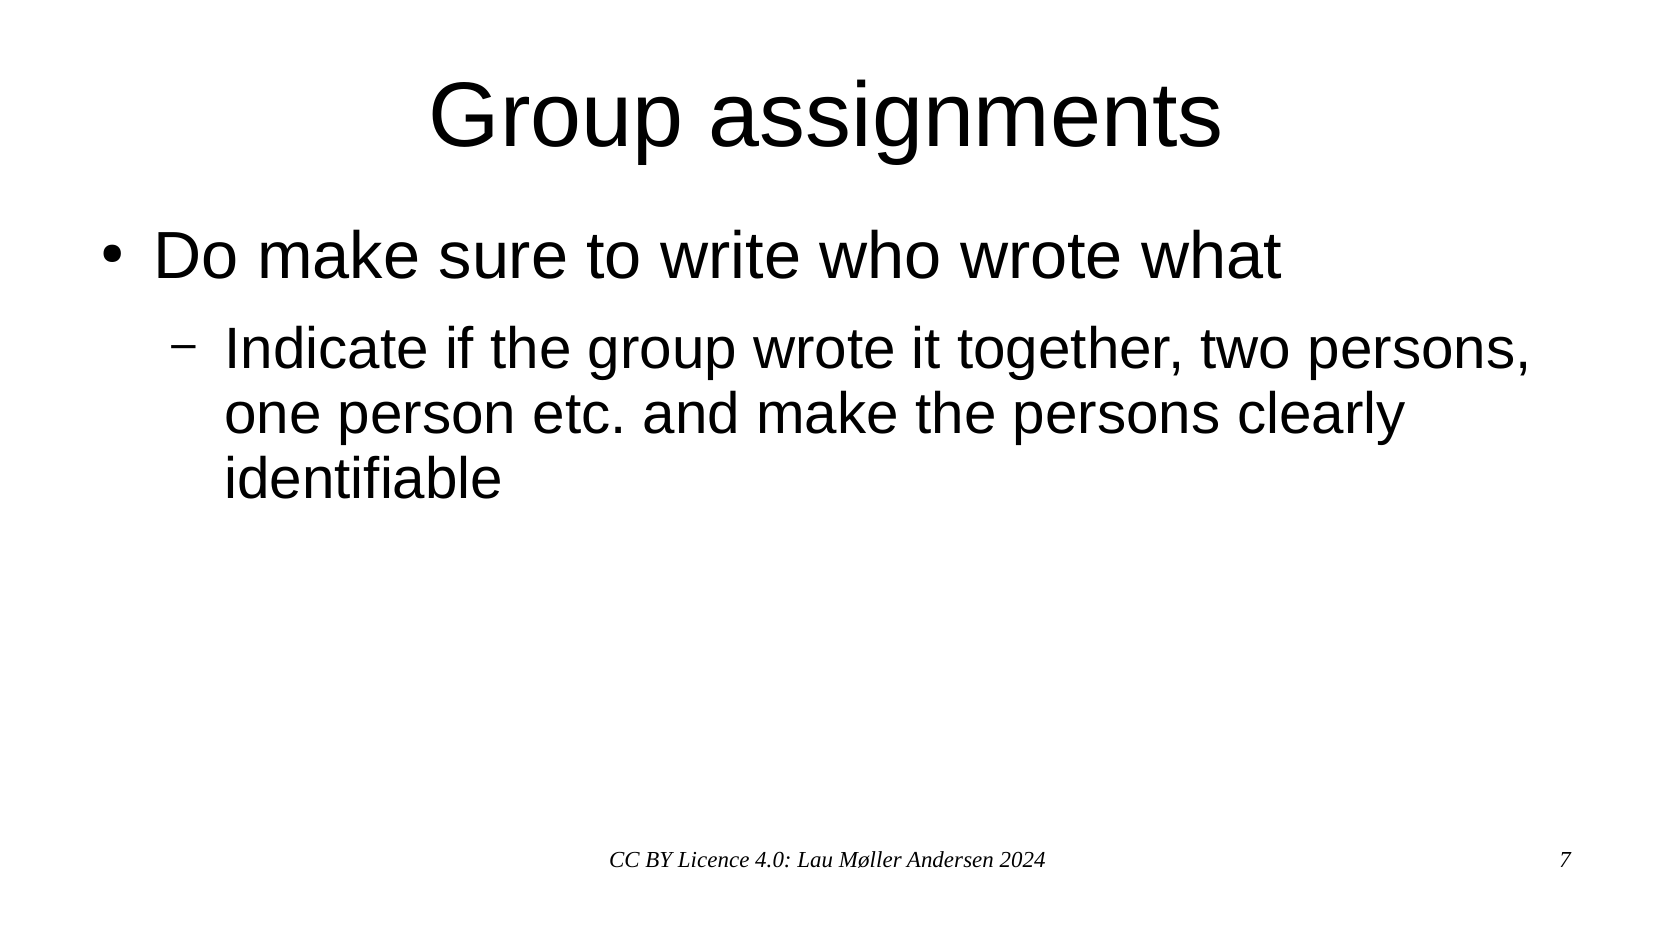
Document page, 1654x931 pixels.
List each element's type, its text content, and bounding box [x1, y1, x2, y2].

title Group assignments [82, 37, 1571, 193]
list Do make sure to write who wrote what Indicate if the group wrote it together, two persons, one person etc. and make the persons clearly identifiable [82, 217, 1571, 758]
